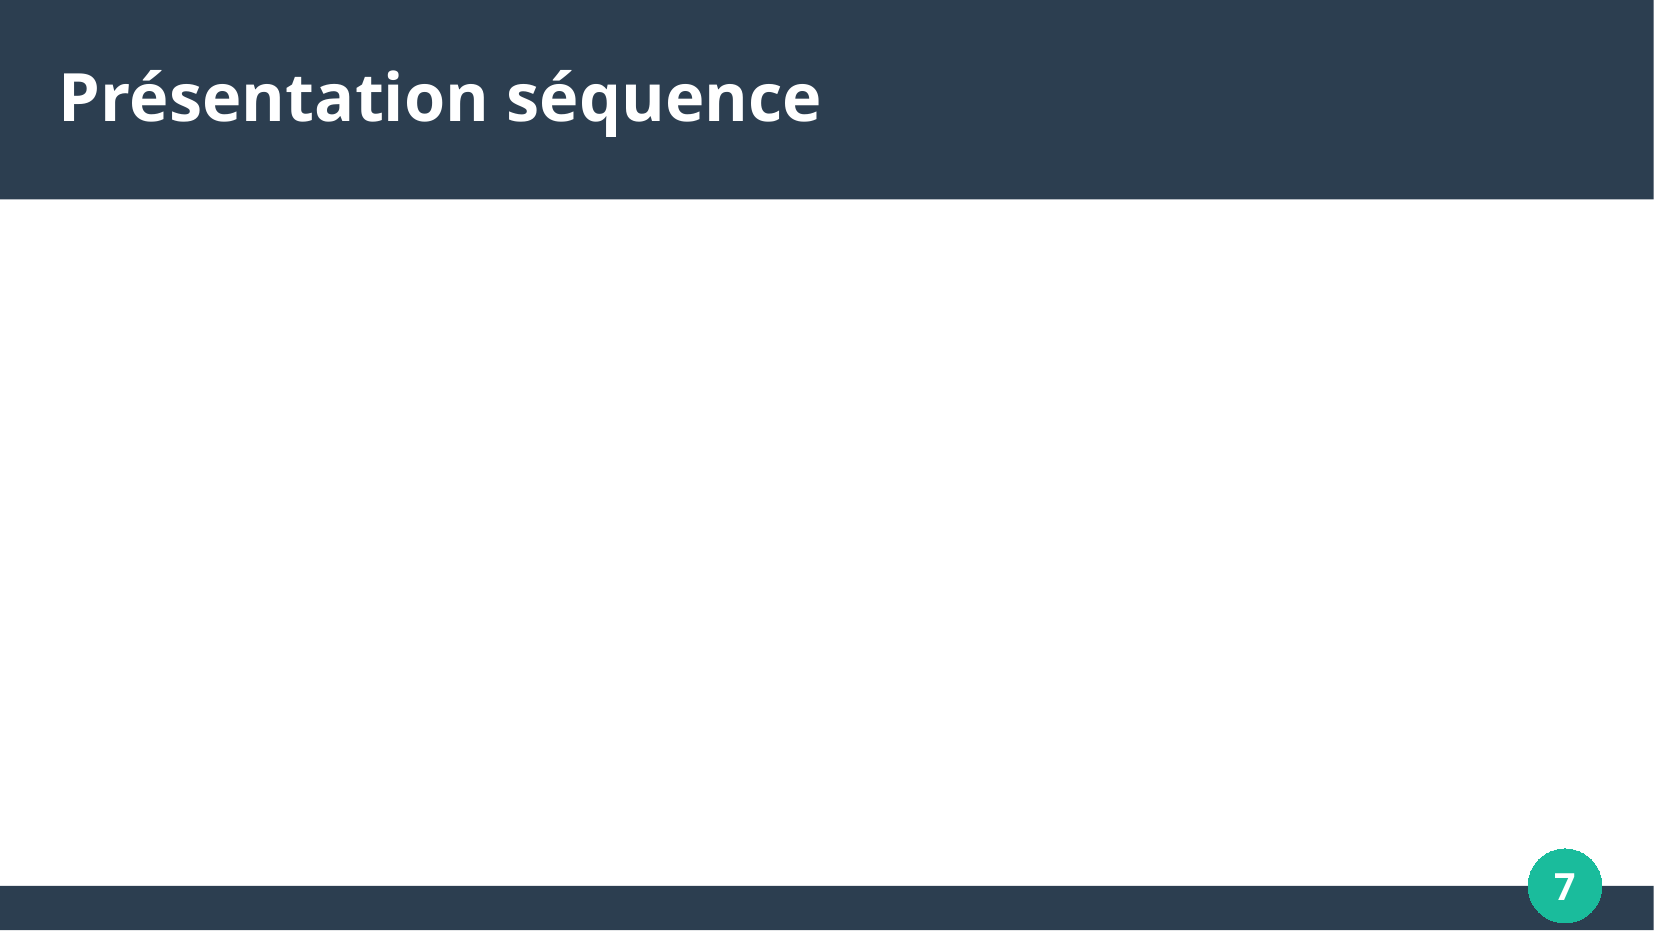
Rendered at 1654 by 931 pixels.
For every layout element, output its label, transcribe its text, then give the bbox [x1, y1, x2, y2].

title Présentation séquence [59, 37, 1595, 155]
